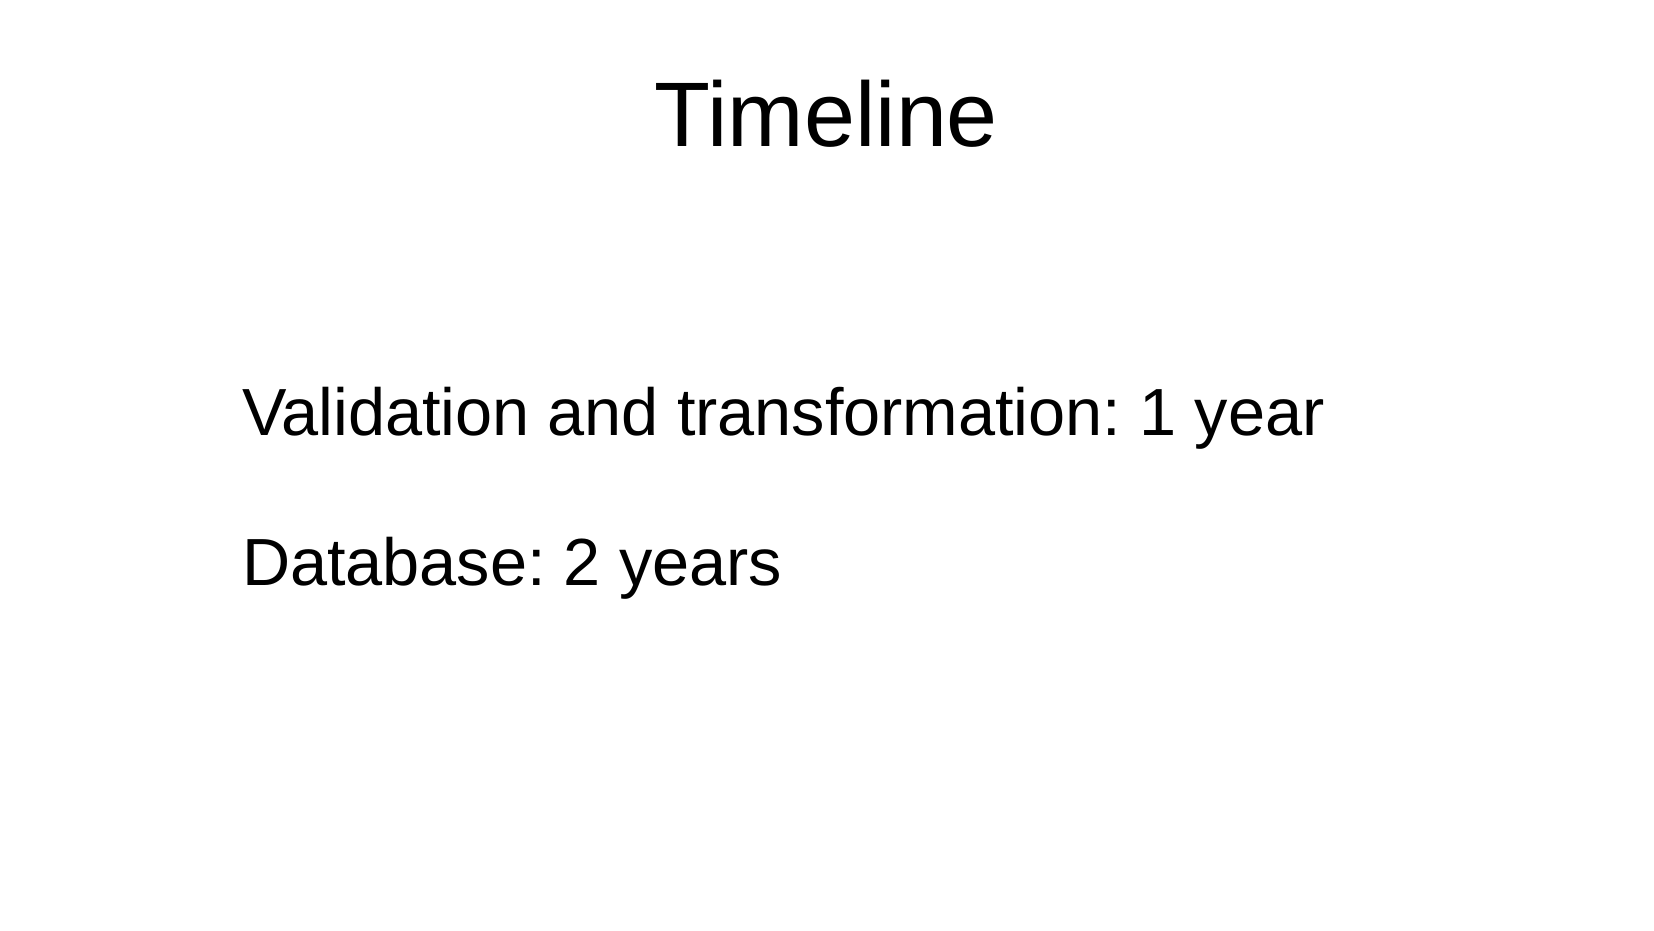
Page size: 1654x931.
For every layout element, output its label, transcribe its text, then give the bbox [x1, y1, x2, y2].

subtitle Validation and transformation: 1 year Database: 2 years [242, 217, 1654, 758]
title Timeline [82, 37, 1571, 193]
